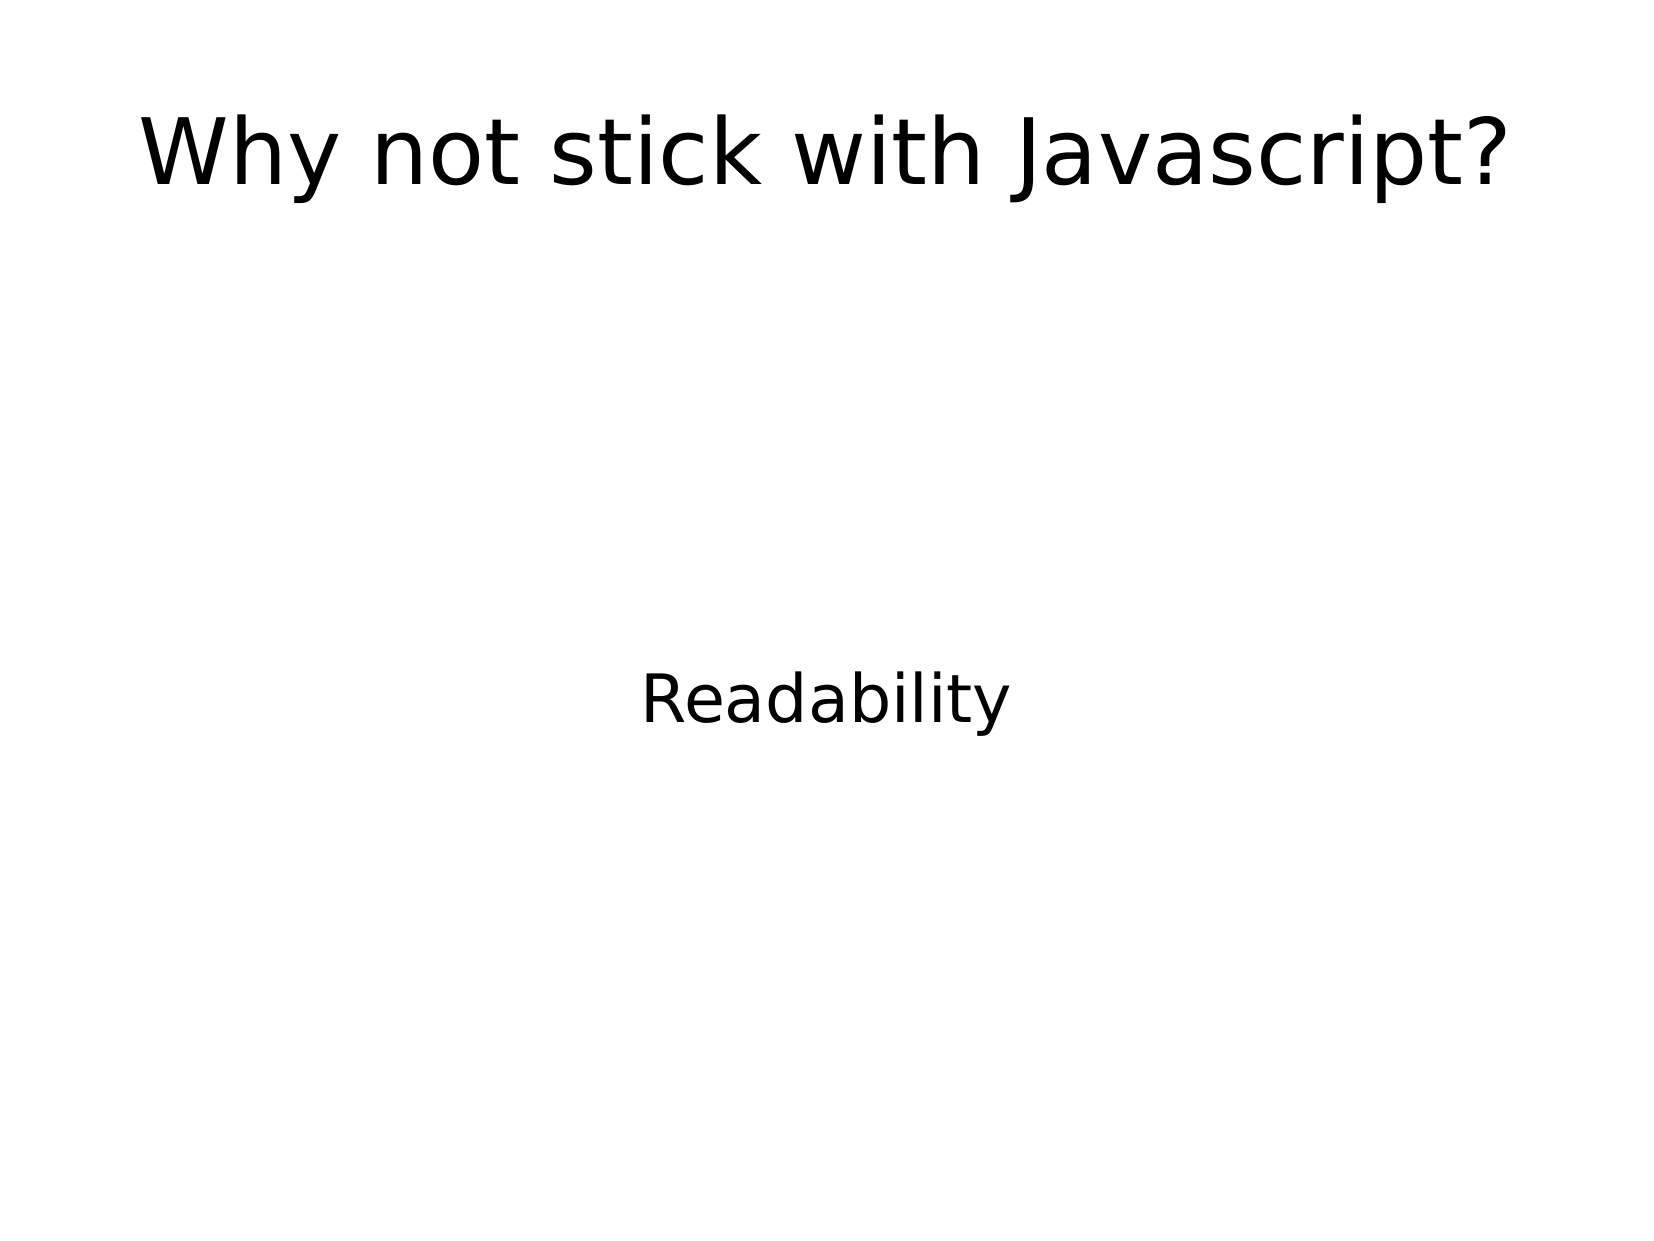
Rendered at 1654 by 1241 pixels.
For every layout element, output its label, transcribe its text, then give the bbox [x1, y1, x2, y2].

subtitle Readability [82, 290, 1571, 1109]
title Why not stick with Javascript? [82, 49, 1571, 257]
